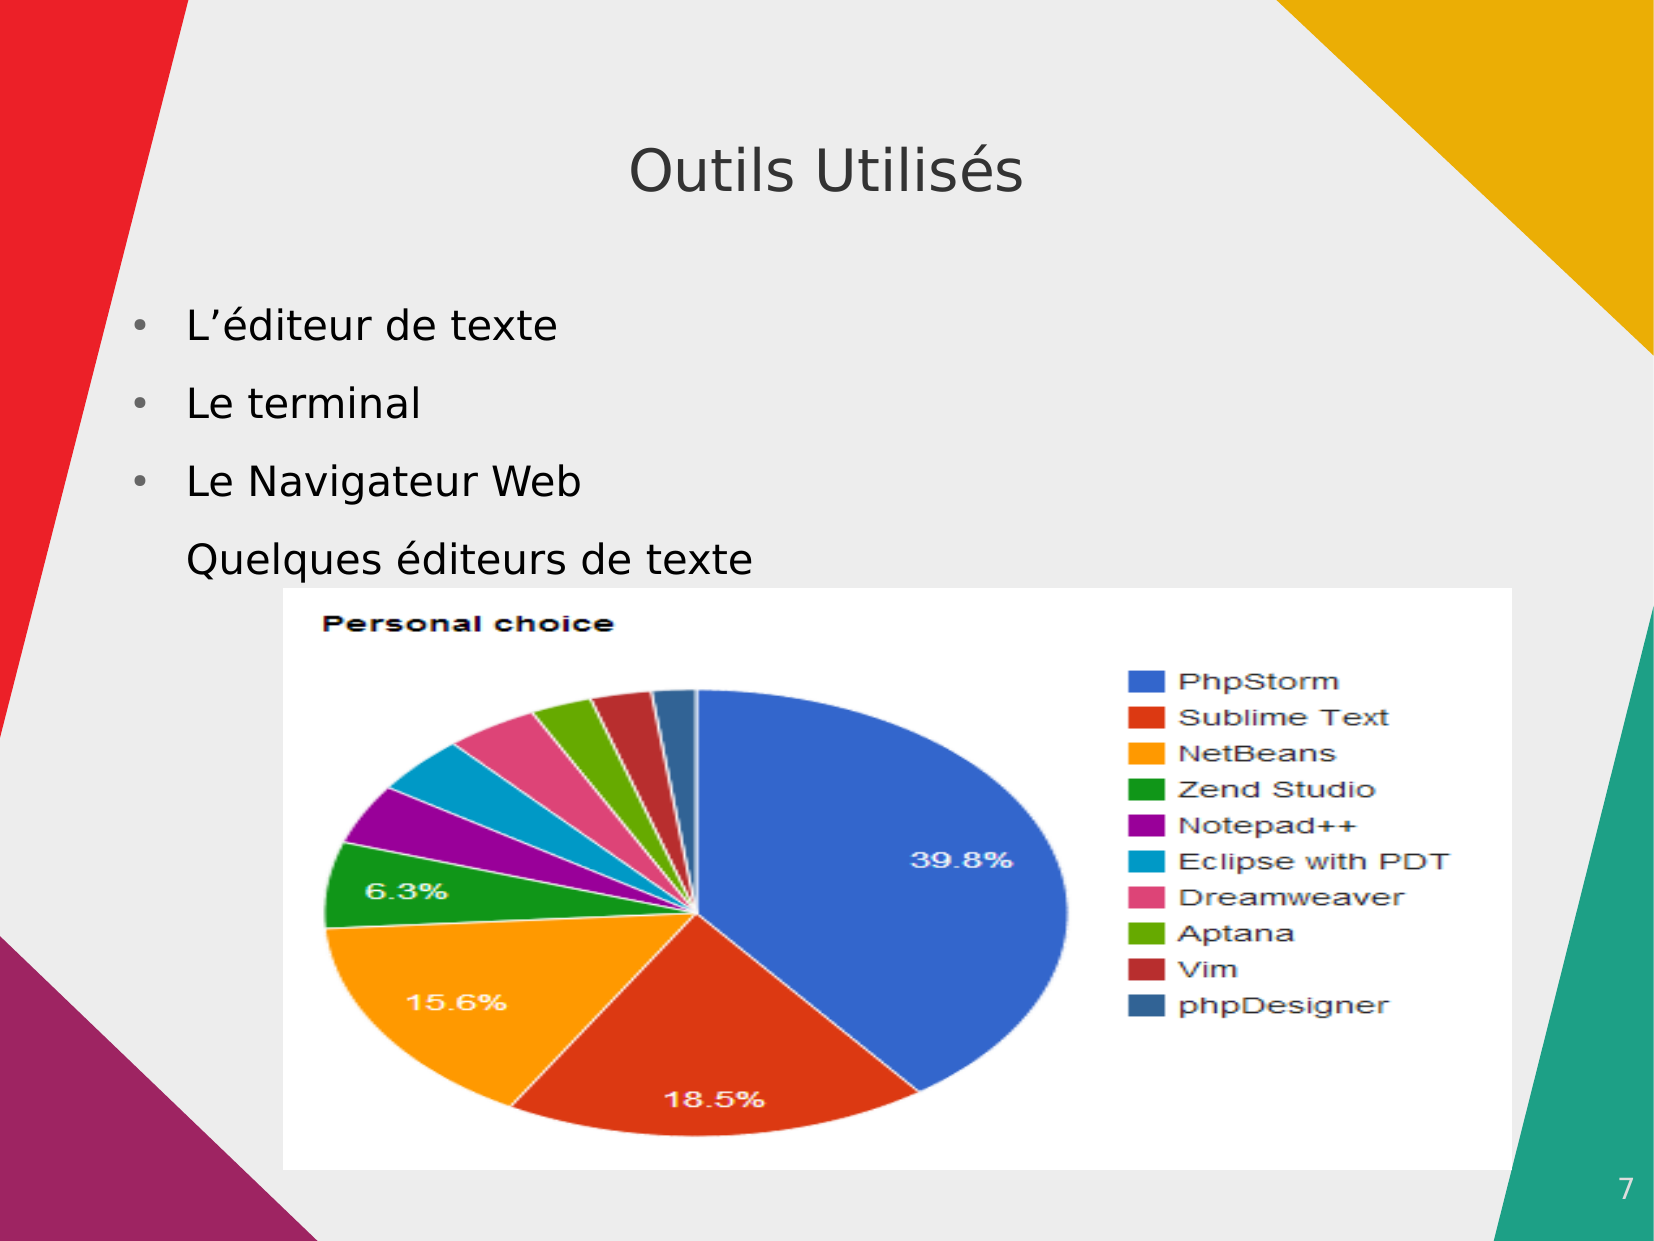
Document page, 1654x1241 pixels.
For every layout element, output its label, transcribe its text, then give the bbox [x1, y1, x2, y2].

picture [283, 588, 1512, 1170]
list L’éditeur de texte Le terminal Le Navigateur Web Quelques éditeurs de texte [114, 302, 1539, 1033]
title Outils Utilisés [114, 73, 1539, 271]
